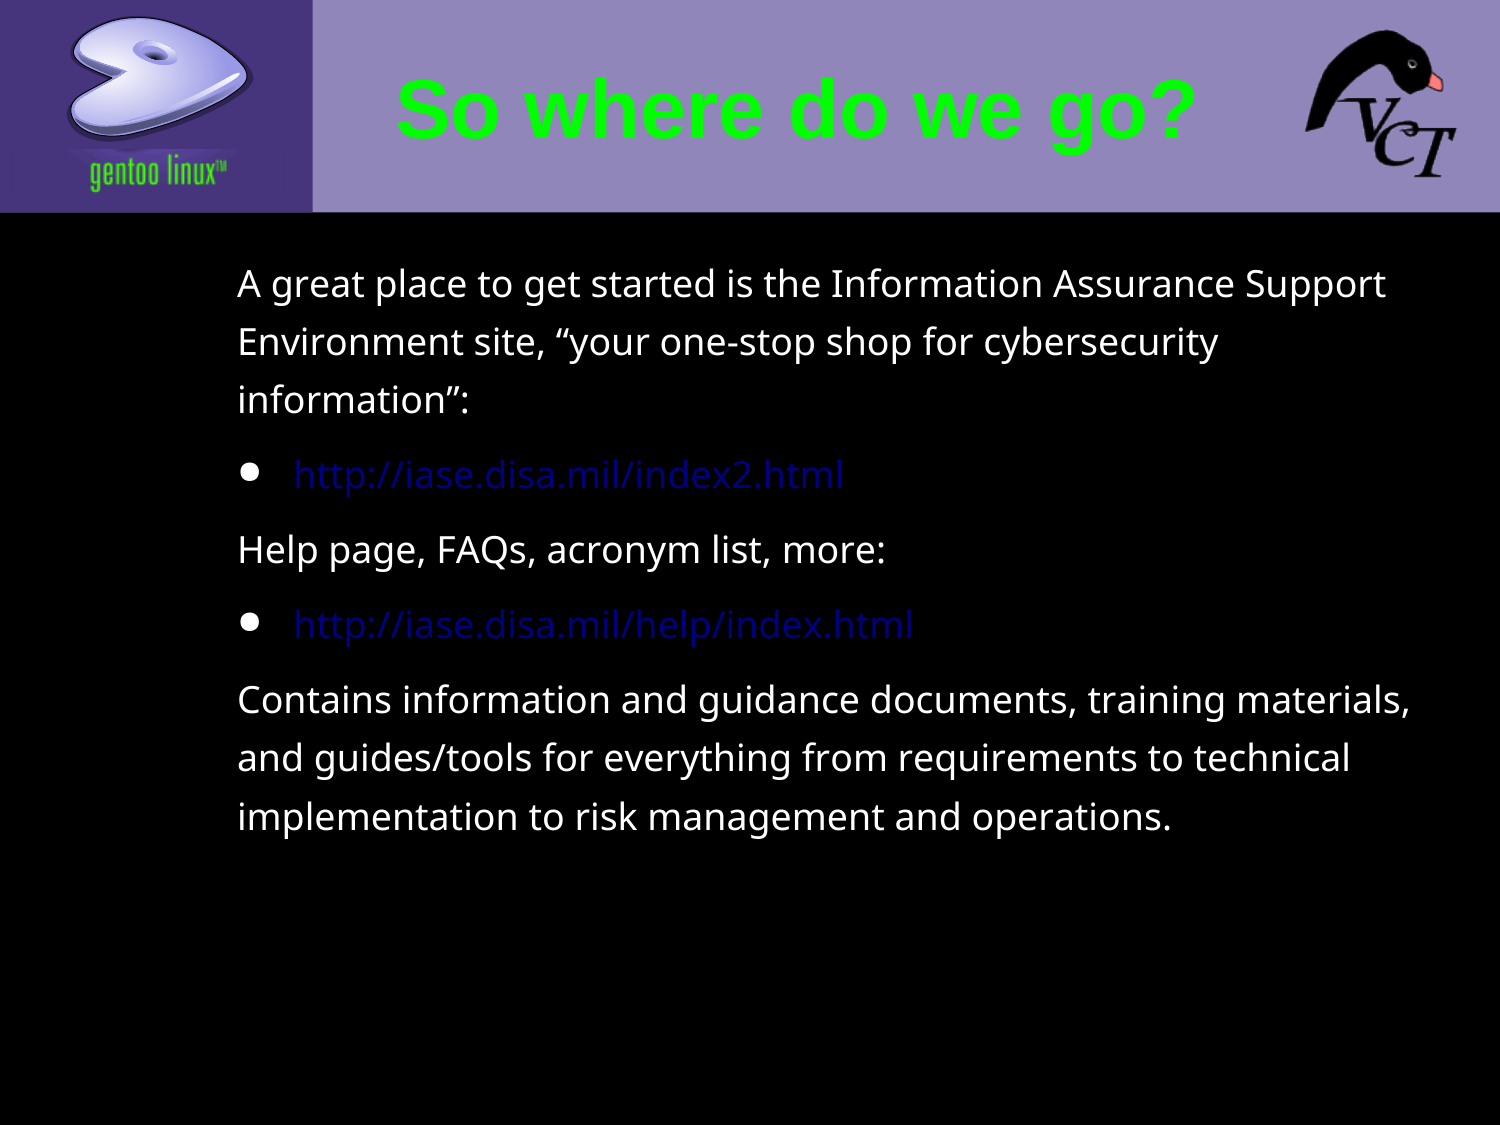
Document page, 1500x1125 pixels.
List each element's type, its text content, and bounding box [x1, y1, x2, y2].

picture [1292, 21, 1471, 189]
picture [0, 149, 300, 195]
list A great place to get started is the Information Assurance Support Environment site, “your one-stop shop for cybersecurity information”: http://iase.disa.mil/index2.html Help page, FAQs, acronym list, more: http://iase.disa.mil/help/index.html Contains information and guidance documents, training materials, and guides/tools for everything from requirements to technical implementation to risk management and operations. [180, 249, 1454, 1092]
title So where do we go? [324, 12, 1271, 201]
